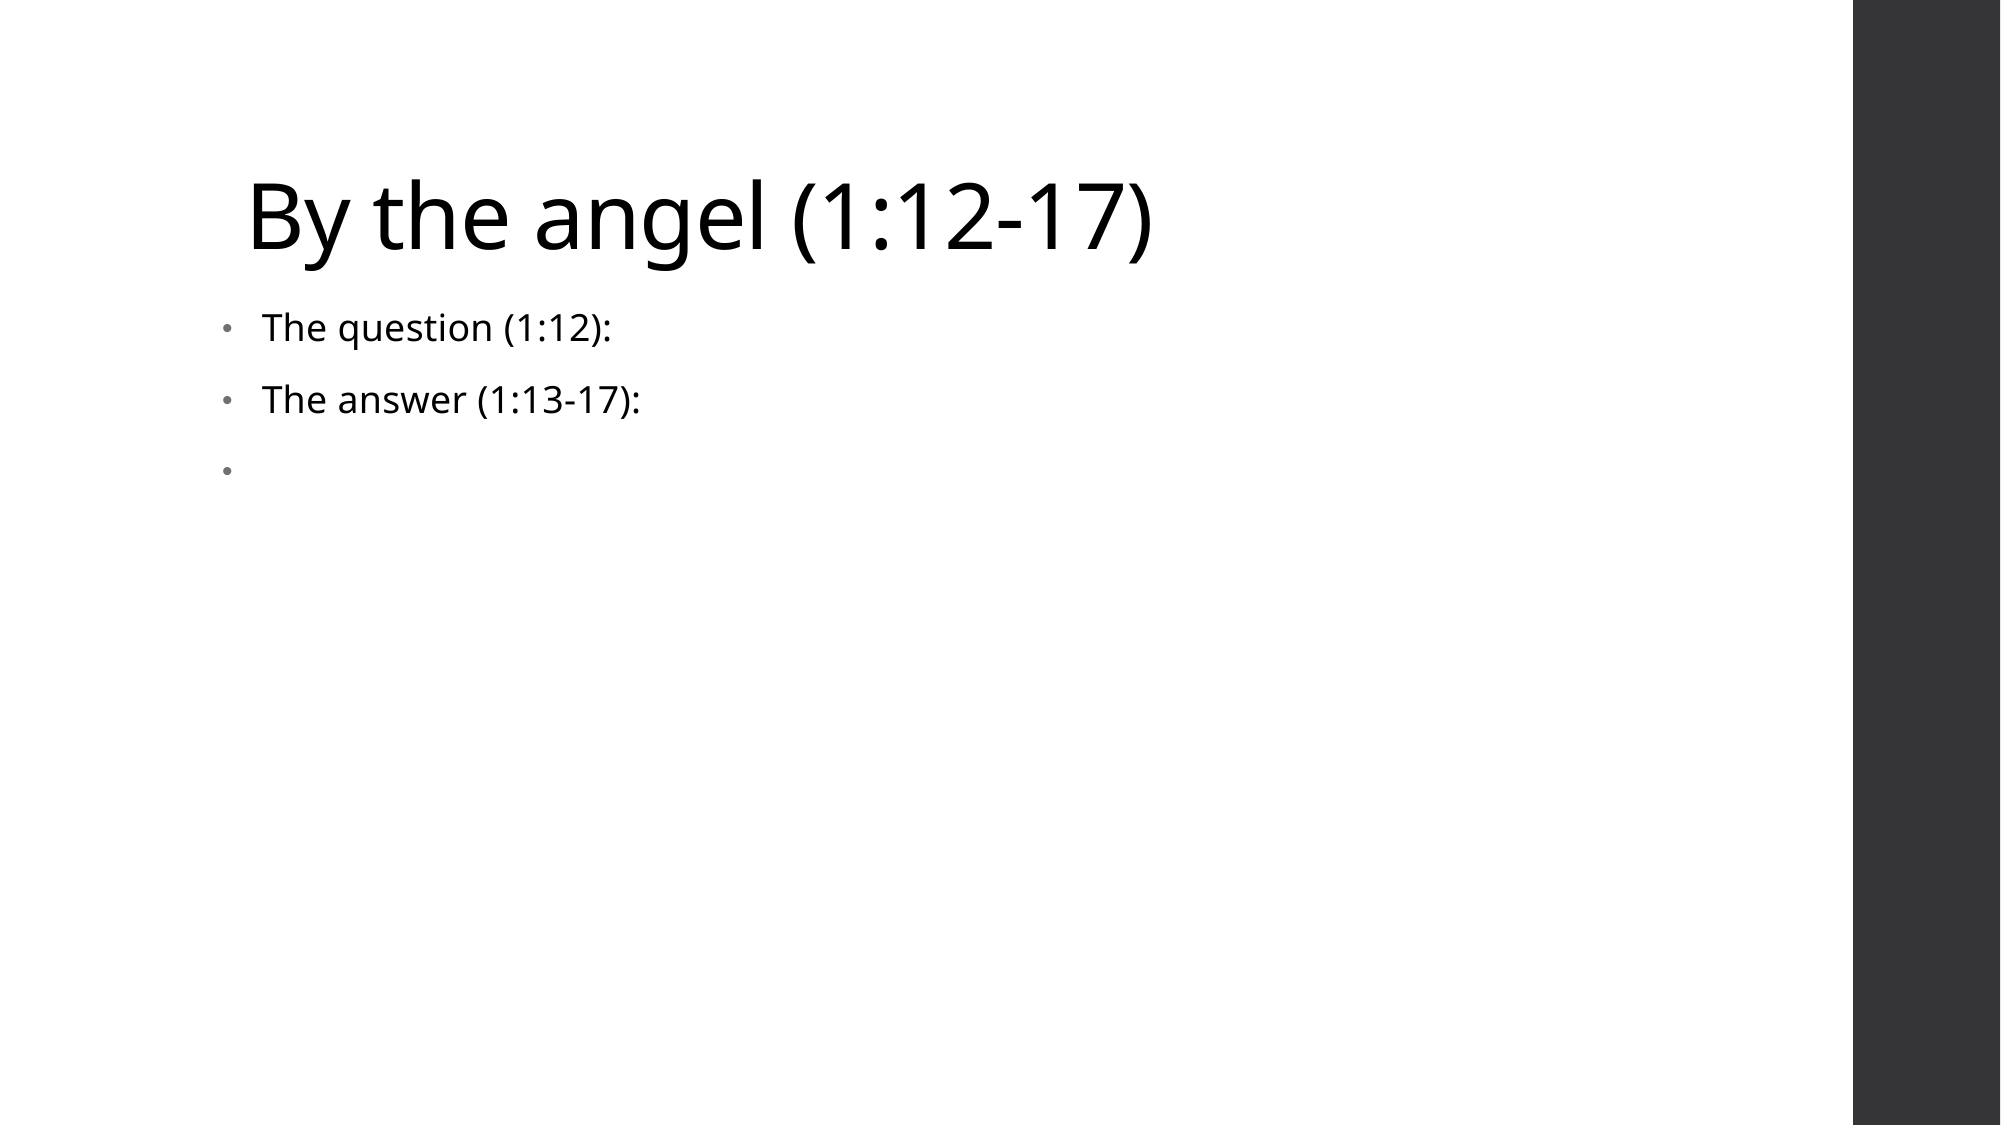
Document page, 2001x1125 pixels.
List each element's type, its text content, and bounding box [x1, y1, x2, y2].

list The question (1:12): The answer (1:13-17): [206, 299, 1617, 1014]
title By the angel (1:12-17) [206, 60, 1797, 278]
